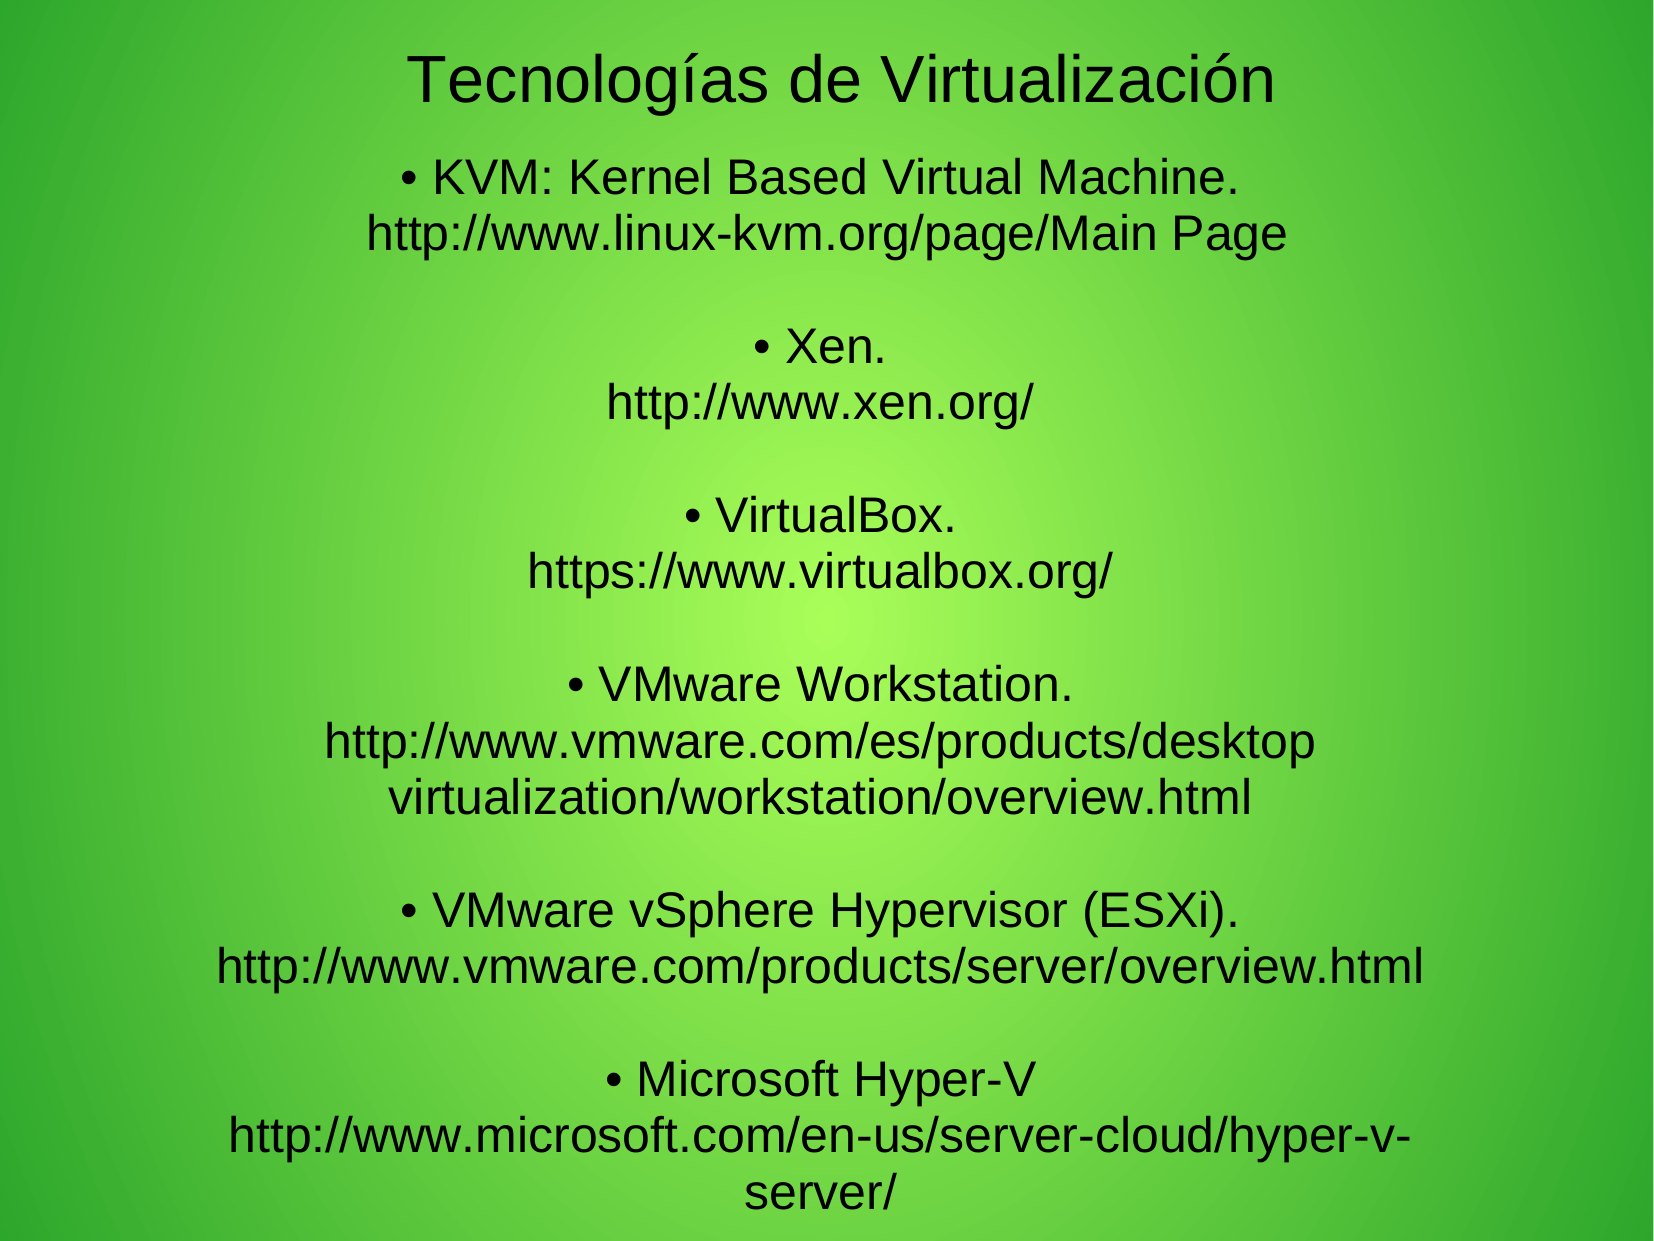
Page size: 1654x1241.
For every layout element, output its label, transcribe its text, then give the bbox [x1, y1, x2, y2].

text_box Tecnologías de Virtualización [392, 35, 1282, 126]
text_box • KVM: Kernel Based Virtual Machine. http://www.linux-kvm.org/page/Main Page • Xen. http://www.xen.org/ • VirtualBox. https://www.virtualbox.org/ • VMware Workstation. http://www.vmware.com/es/products/desktop virtualization/workstation/overview.html • VMware vSphere Hypervisor (ESXi). http://www.vmware.com/products/server/overview.html • Microsoft Hyper-V http://www.microsoft.com/en-us/server-cloud/hyper-v-server/ [177, 141, 1465, 1227]
picture [0, 0, 1654, 1241]
